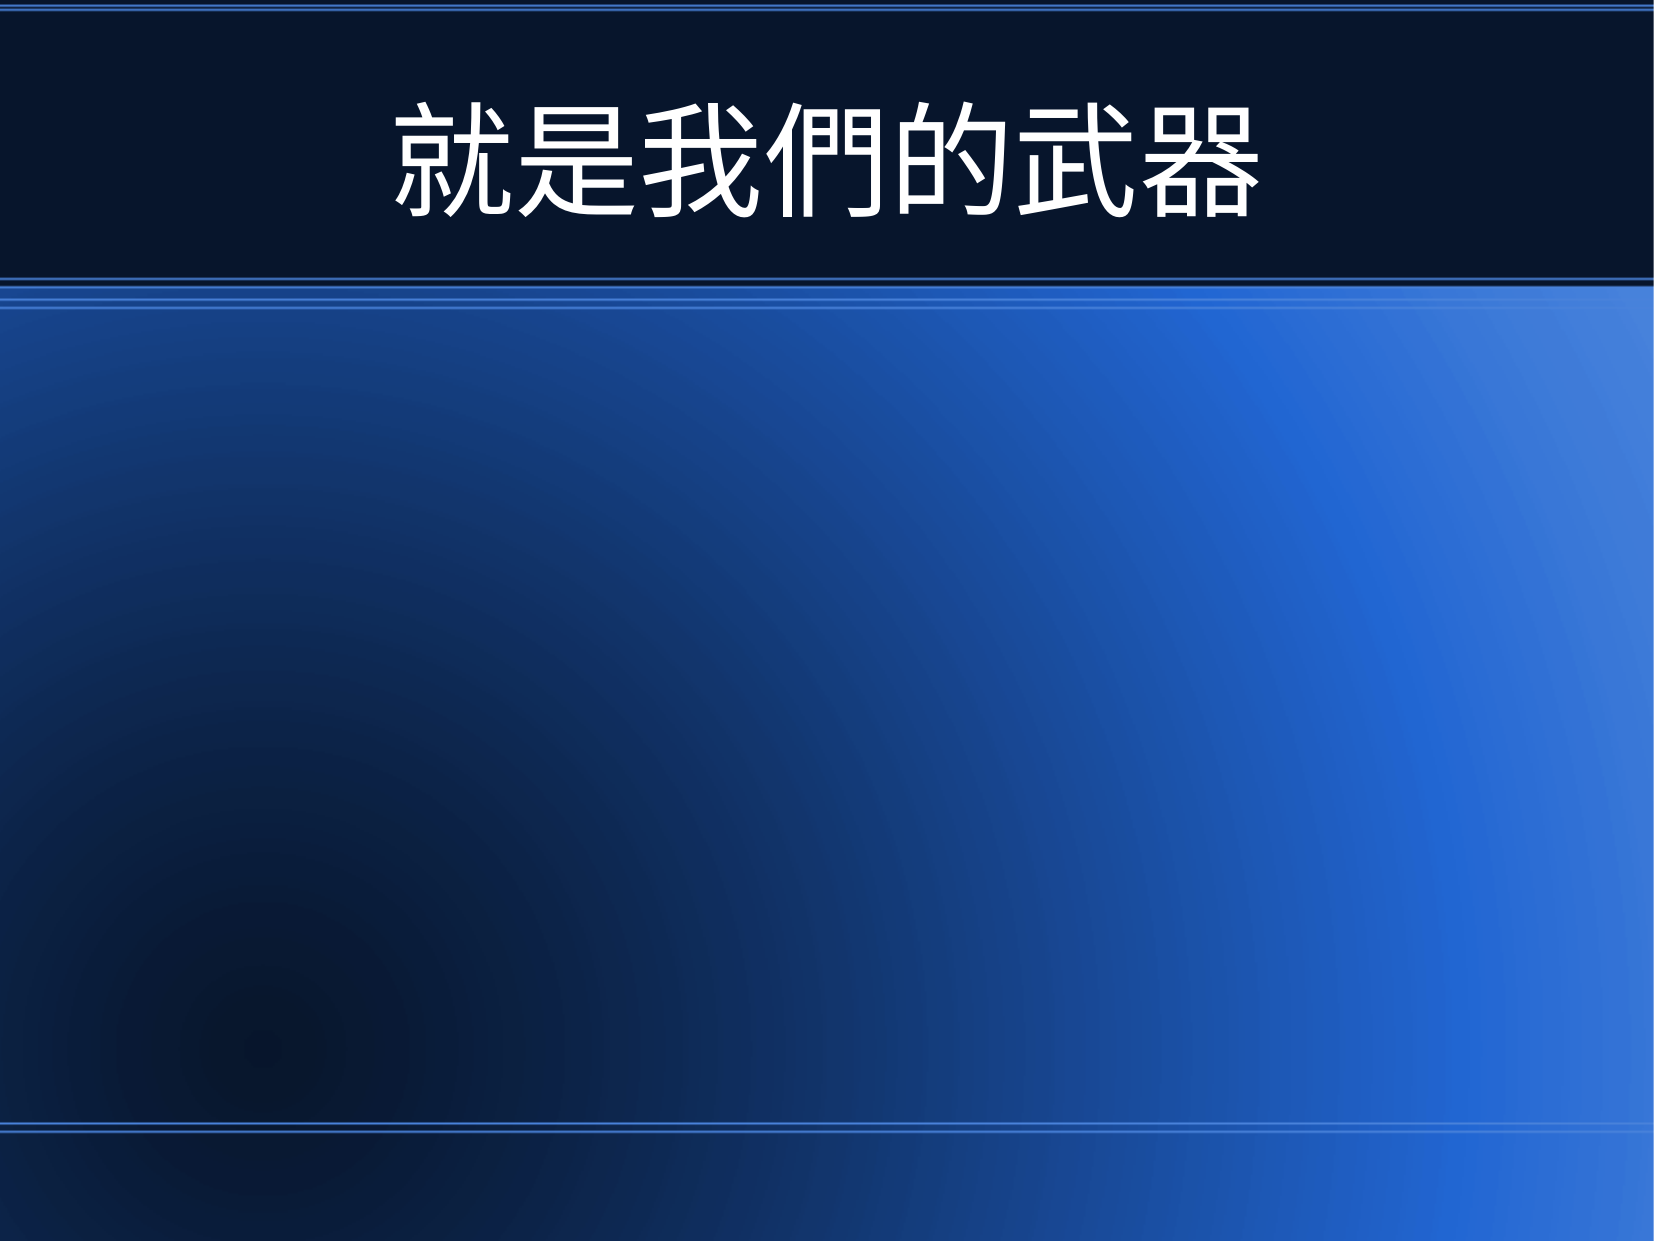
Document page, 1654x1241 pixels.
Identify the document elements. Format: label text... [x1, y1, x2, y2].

title 就是我們的武器 [82, 49, 1571, 257]
picture [0, 0, 1654, 1241]
